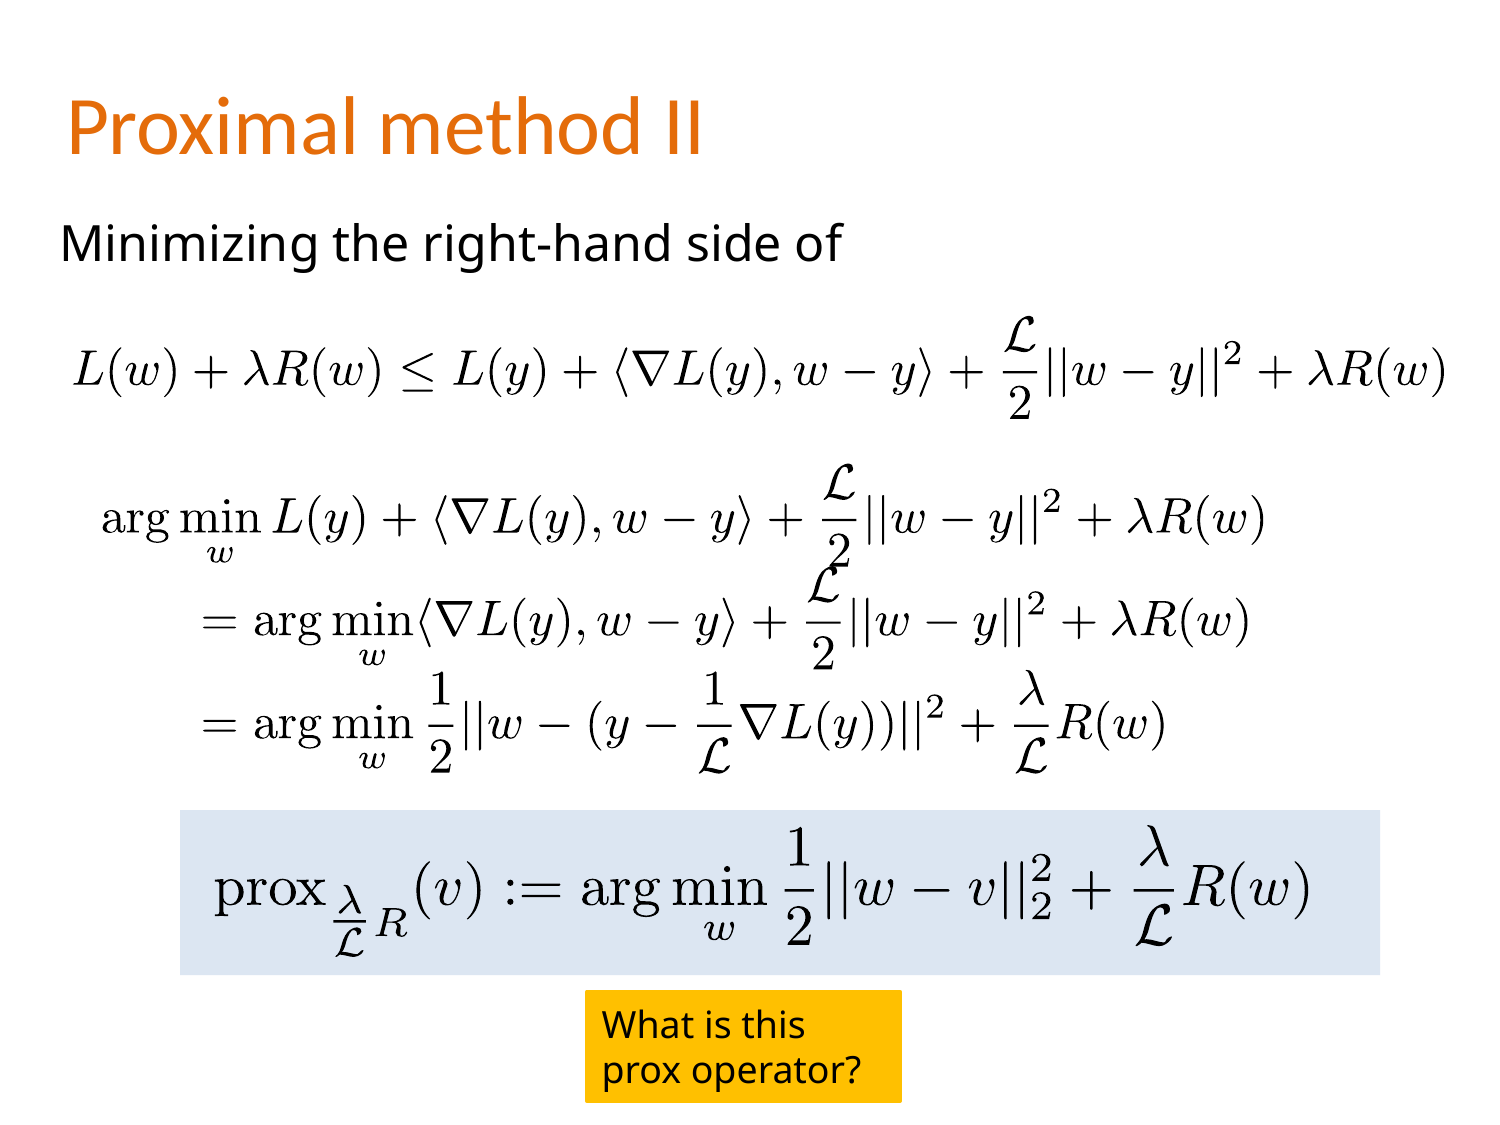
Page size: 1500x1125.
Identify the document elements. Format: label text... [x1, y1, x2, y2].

text_box What is this prox operator? [586, 991, 901, 1101]
text_box [100, 463, 1269, 774]
text_box Minimizing the right-hand side of [45, 200, 811, 287]
text_box [70, 315, 1449, 419]
text_box Proximal method II [51, 27, 1432, 215]
text_box [180, 810, 1381, 976]
